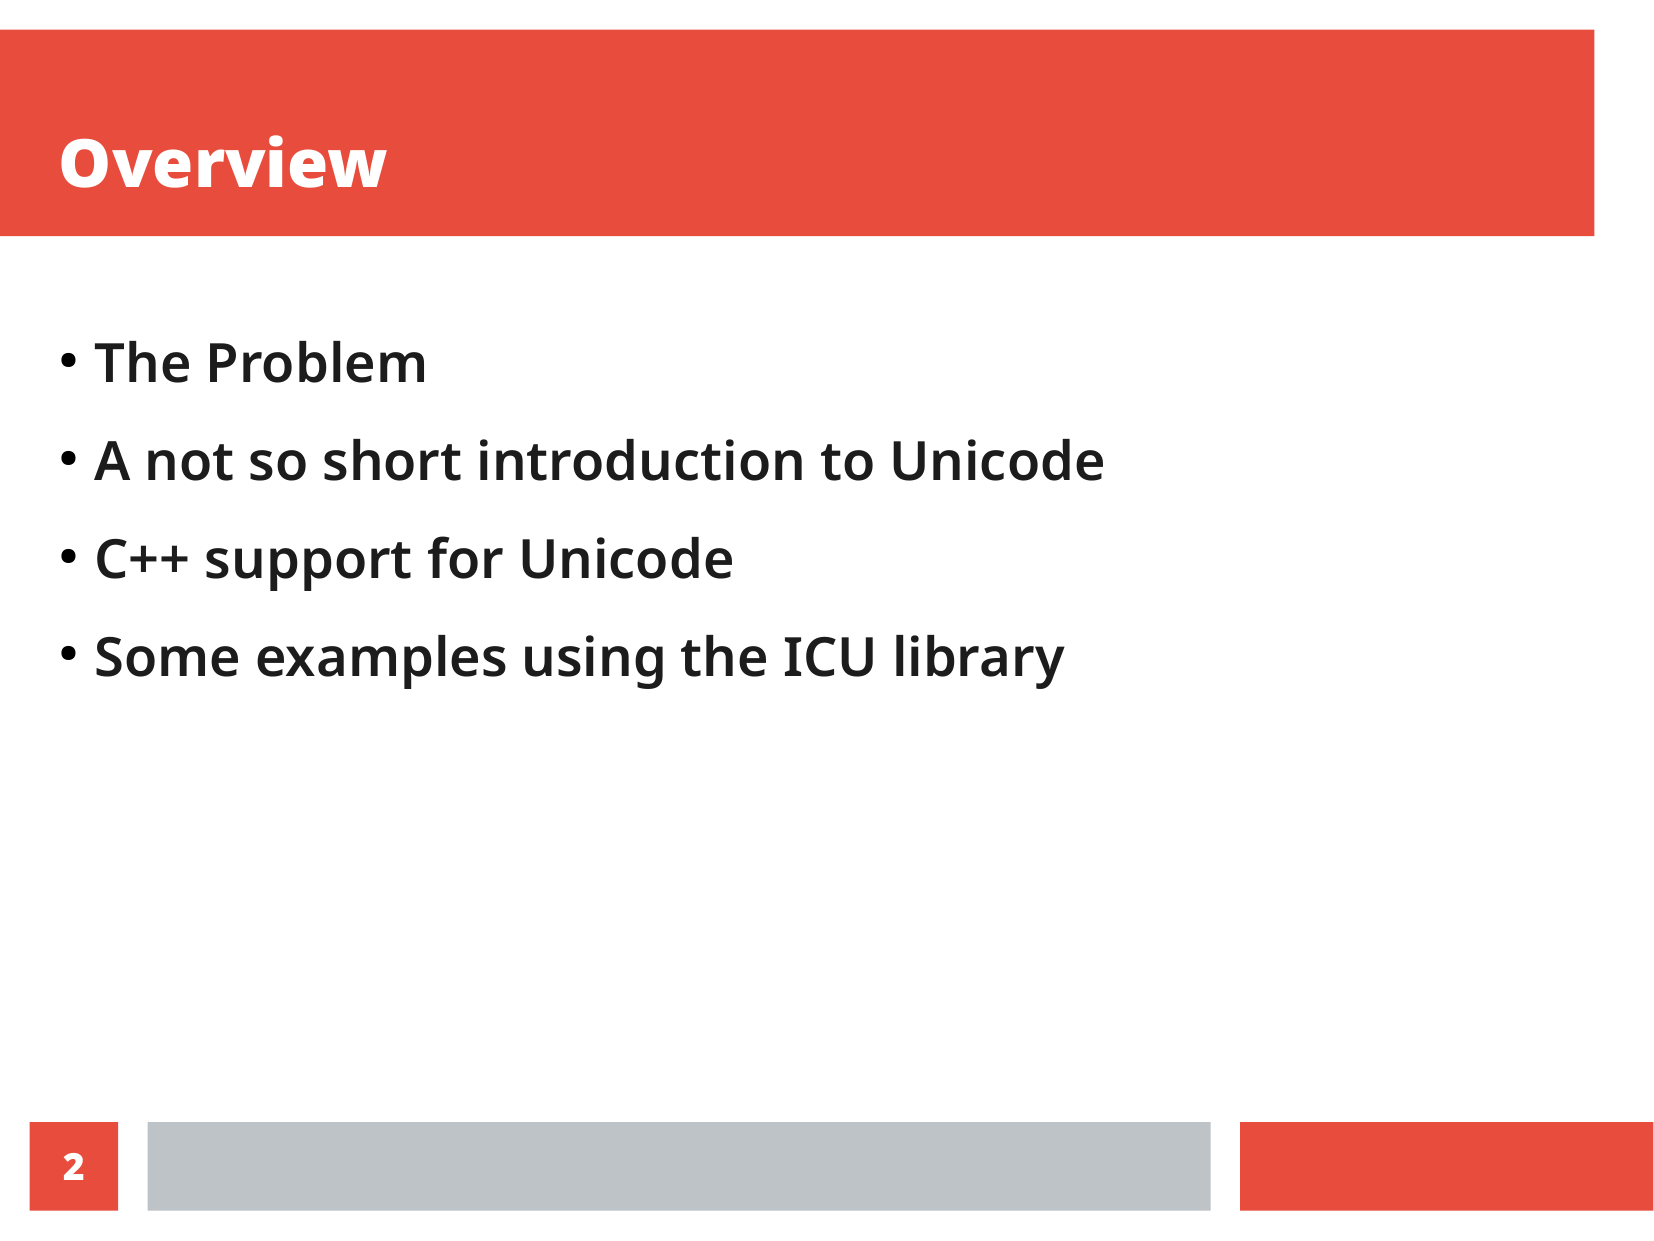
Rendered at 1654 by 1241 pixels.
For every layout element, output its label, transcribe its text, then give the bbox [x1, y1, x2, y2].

title Overview [59, 59, 1595, 207]
list The Problem A not so short introduction to Unicode C++ support for Unicode Some examples using the ICU library [59, 324, 1565, 1093]
